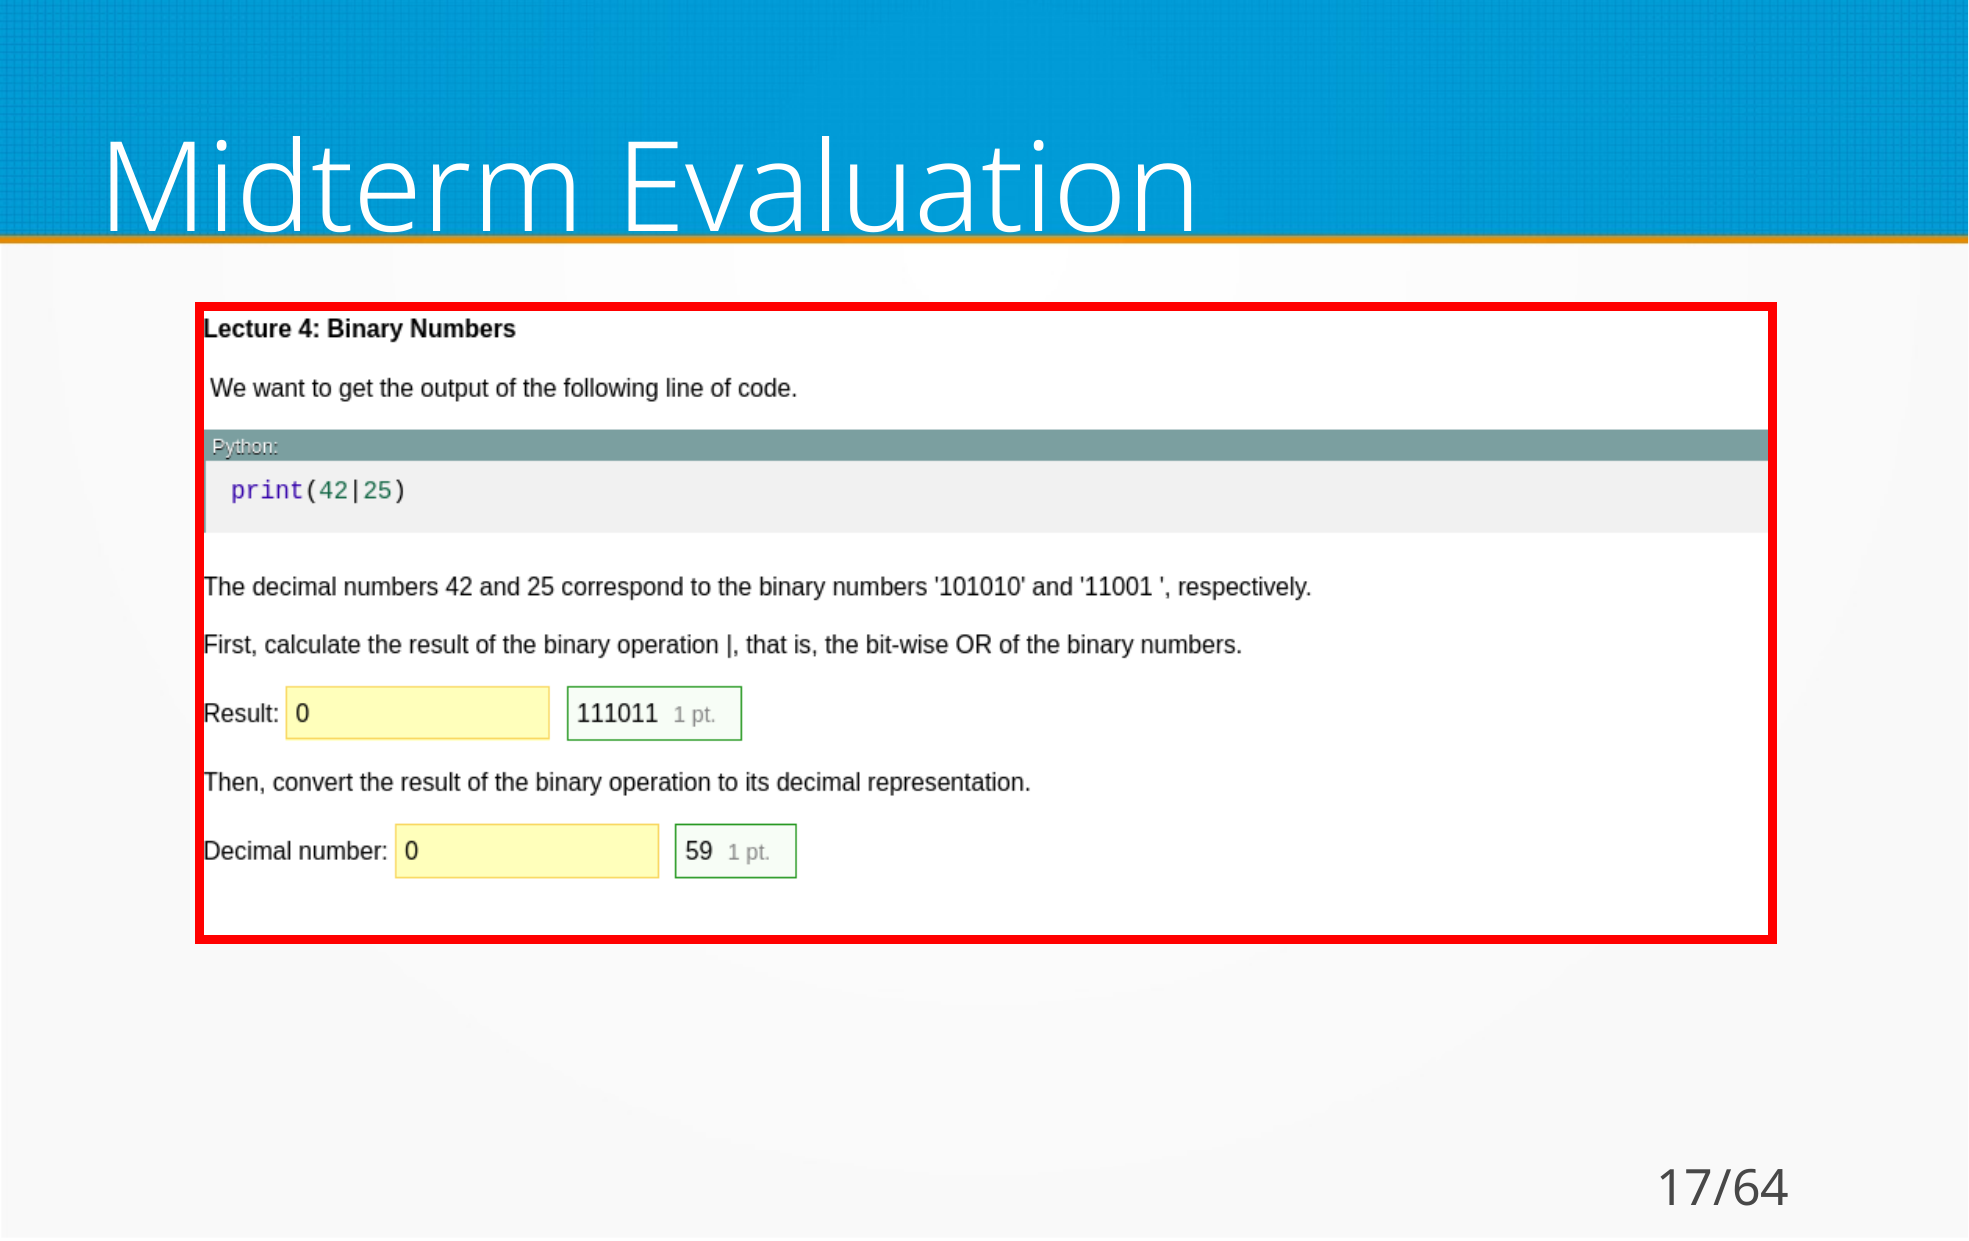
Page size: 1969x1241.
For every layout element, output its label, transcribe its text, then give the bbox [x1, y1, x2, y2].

picture [0, 233, 1969, 1241]
title Midterm Evaluation [98, 49, 1870, 257]
